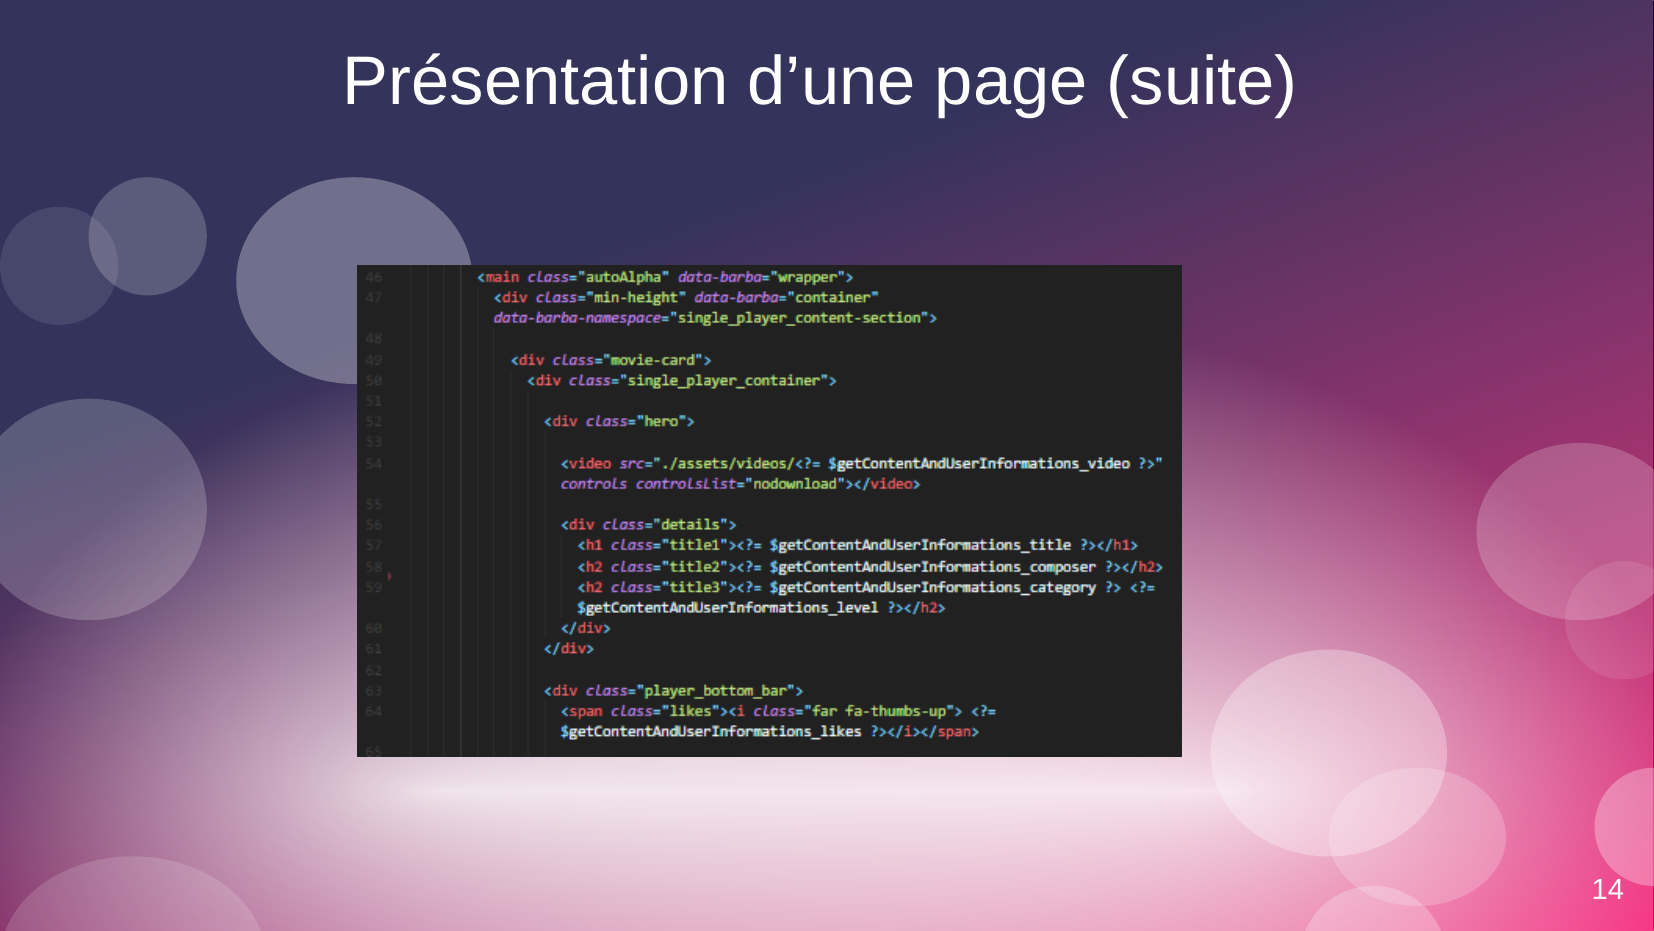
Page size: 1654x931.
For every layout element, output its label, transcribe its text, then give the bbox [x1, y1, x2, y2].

title Présentation d’une page (suite) [82, 0, 1559, 163]
picture [357, 265, 1182, 757]
